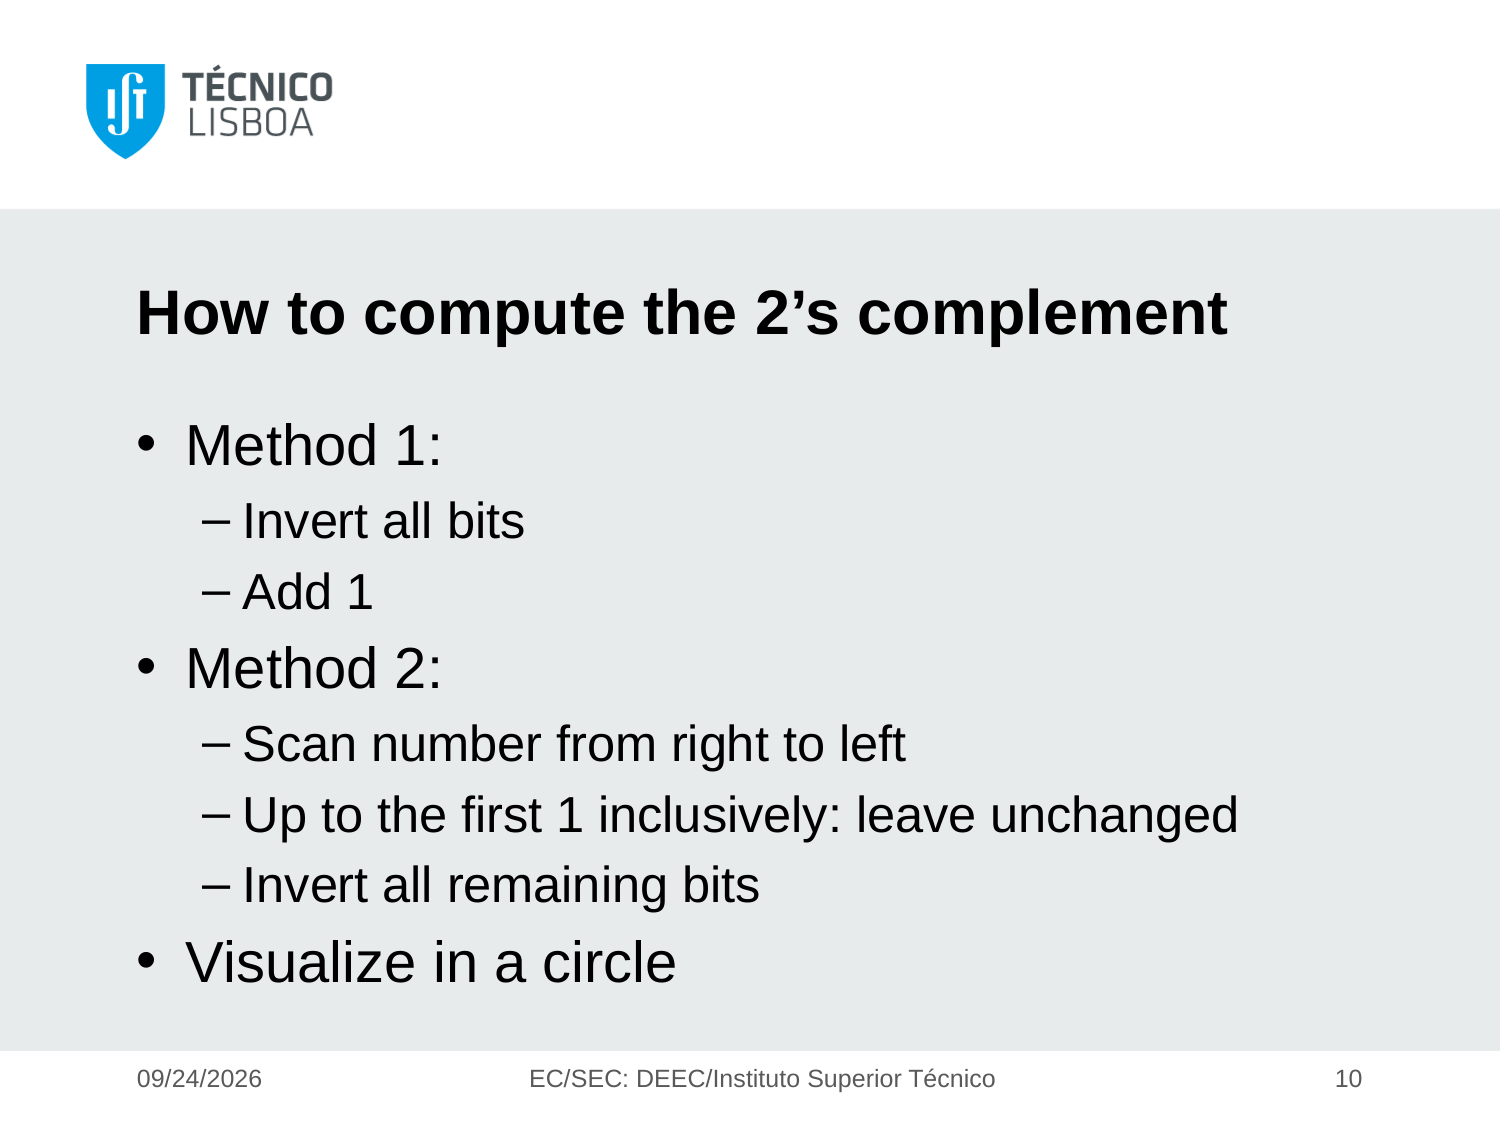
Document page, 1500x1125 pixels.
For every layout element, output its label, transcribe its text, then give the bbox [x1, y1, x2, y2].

list Method 1: Invert all bits Add 1 Method 2: Scan number from right to left Up to the first 1 inclusively: leave unchanged Invert all remaining bits Visualize in a circle [121, 400, 1378, 1005]
footer EC/SEC: DEEC/Instituto Superior Técnico [512, 1052, 1021, 1103]
title How to compute the 2’s complement [121, 237, 1378, 381]
slide_number 10/09/2018 [121, 1052, 425, 1103]
picture [0, 0, 1500, 1125]
slide_number 1 [1077, 1052, 1378, 1103]
